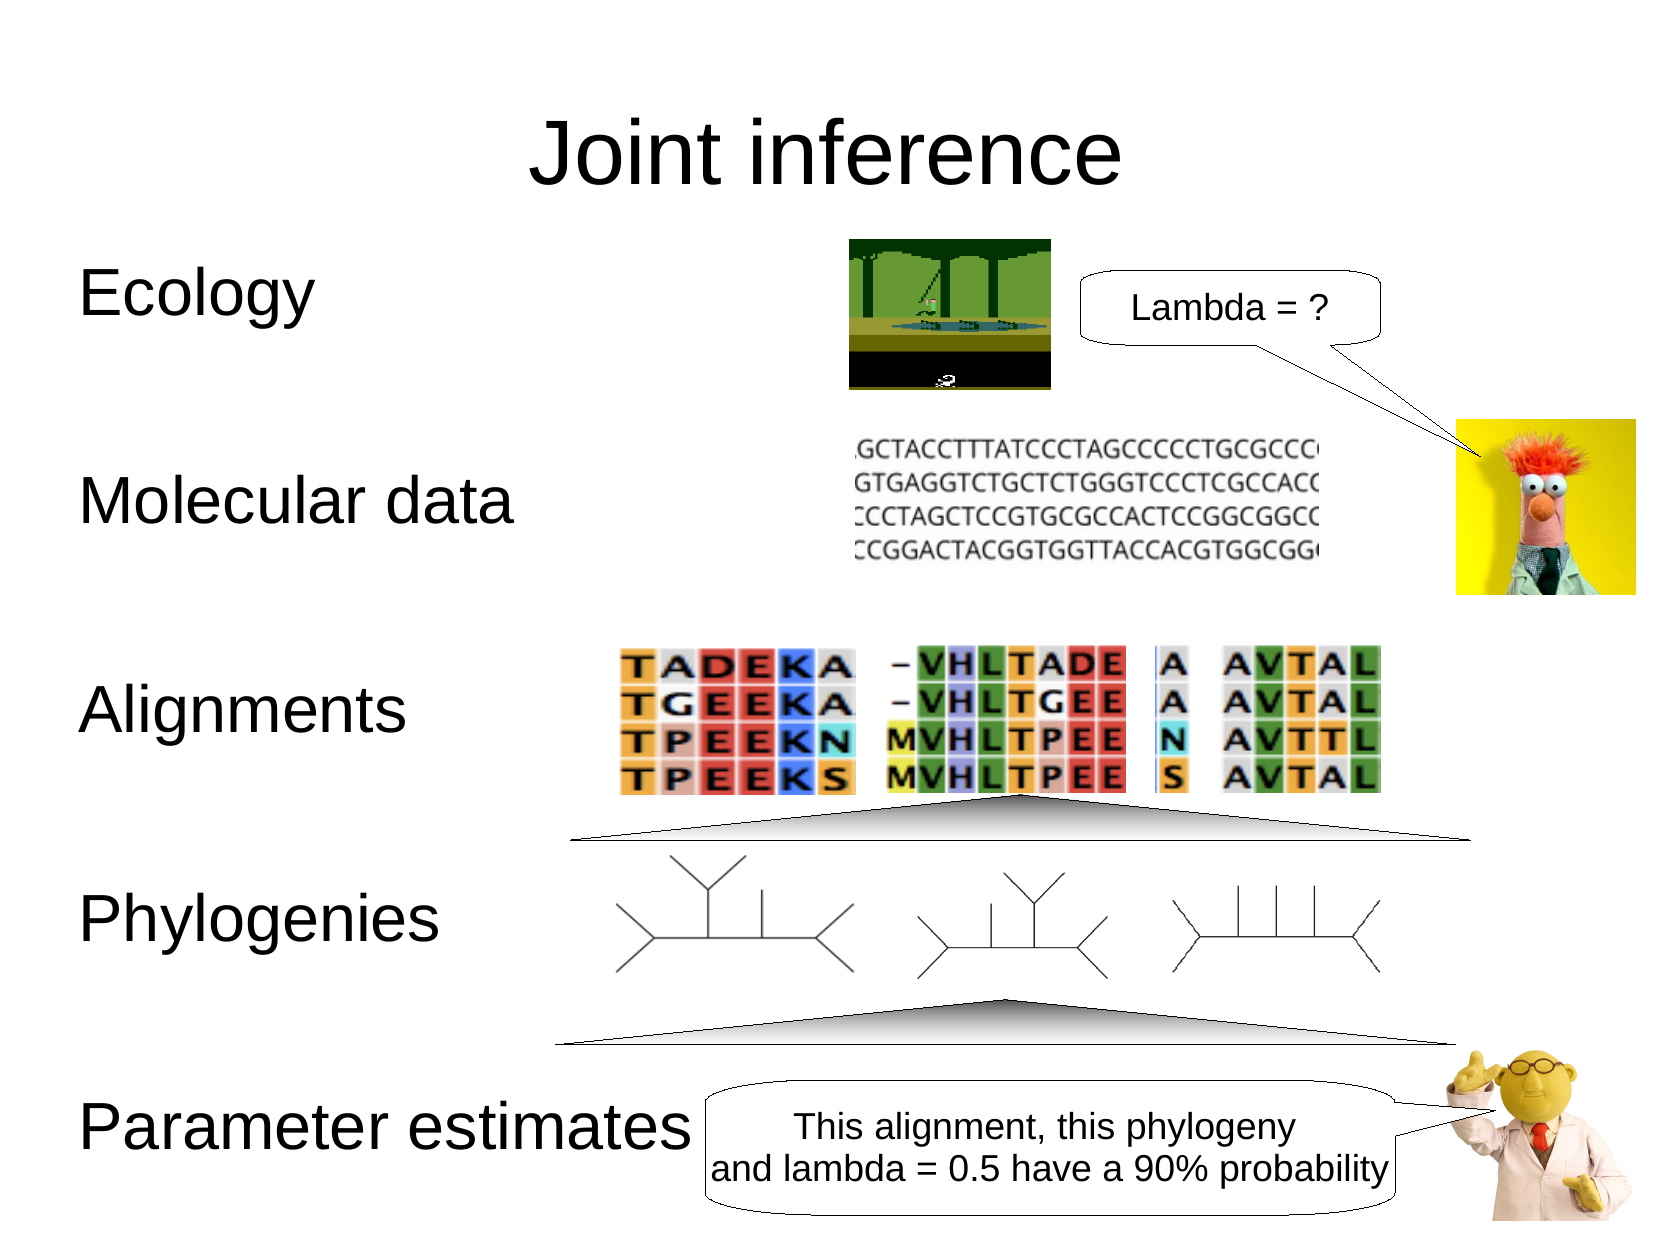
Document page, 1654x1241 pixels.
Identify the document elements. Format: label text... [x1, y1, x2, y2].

picture [915, 869, 1111, 980]
text_box Lambda = ? [1080, 270, 1481, 457]
text_box [570, 795, 1471, 841]
picture [855, 434, 1319, 567]
picture [885, 644, 1126, 793]
text_box [555, 999, 1456, 1045]
title Joint inference [82, 49, 1571, 257]
picture [1170, 884, 1381, 976]
list Ecology Molecular data Alignments Phylogenies Parameter estimates [7, 255, 706, 1241]
picture [849, 257, 1051, 391]
picture [1155, 644, 1381, 793]
picture [615, 854, 856, 976]
text_box This alignment, this phylogeny and lambda = 0.5 have a 90% probability [705, 1080, 1496, 1216]
picture [619, 647, 856, 796]
picture [1456, 419, 1636, 595]
picture [1440, 1049, 1636, 1221]
